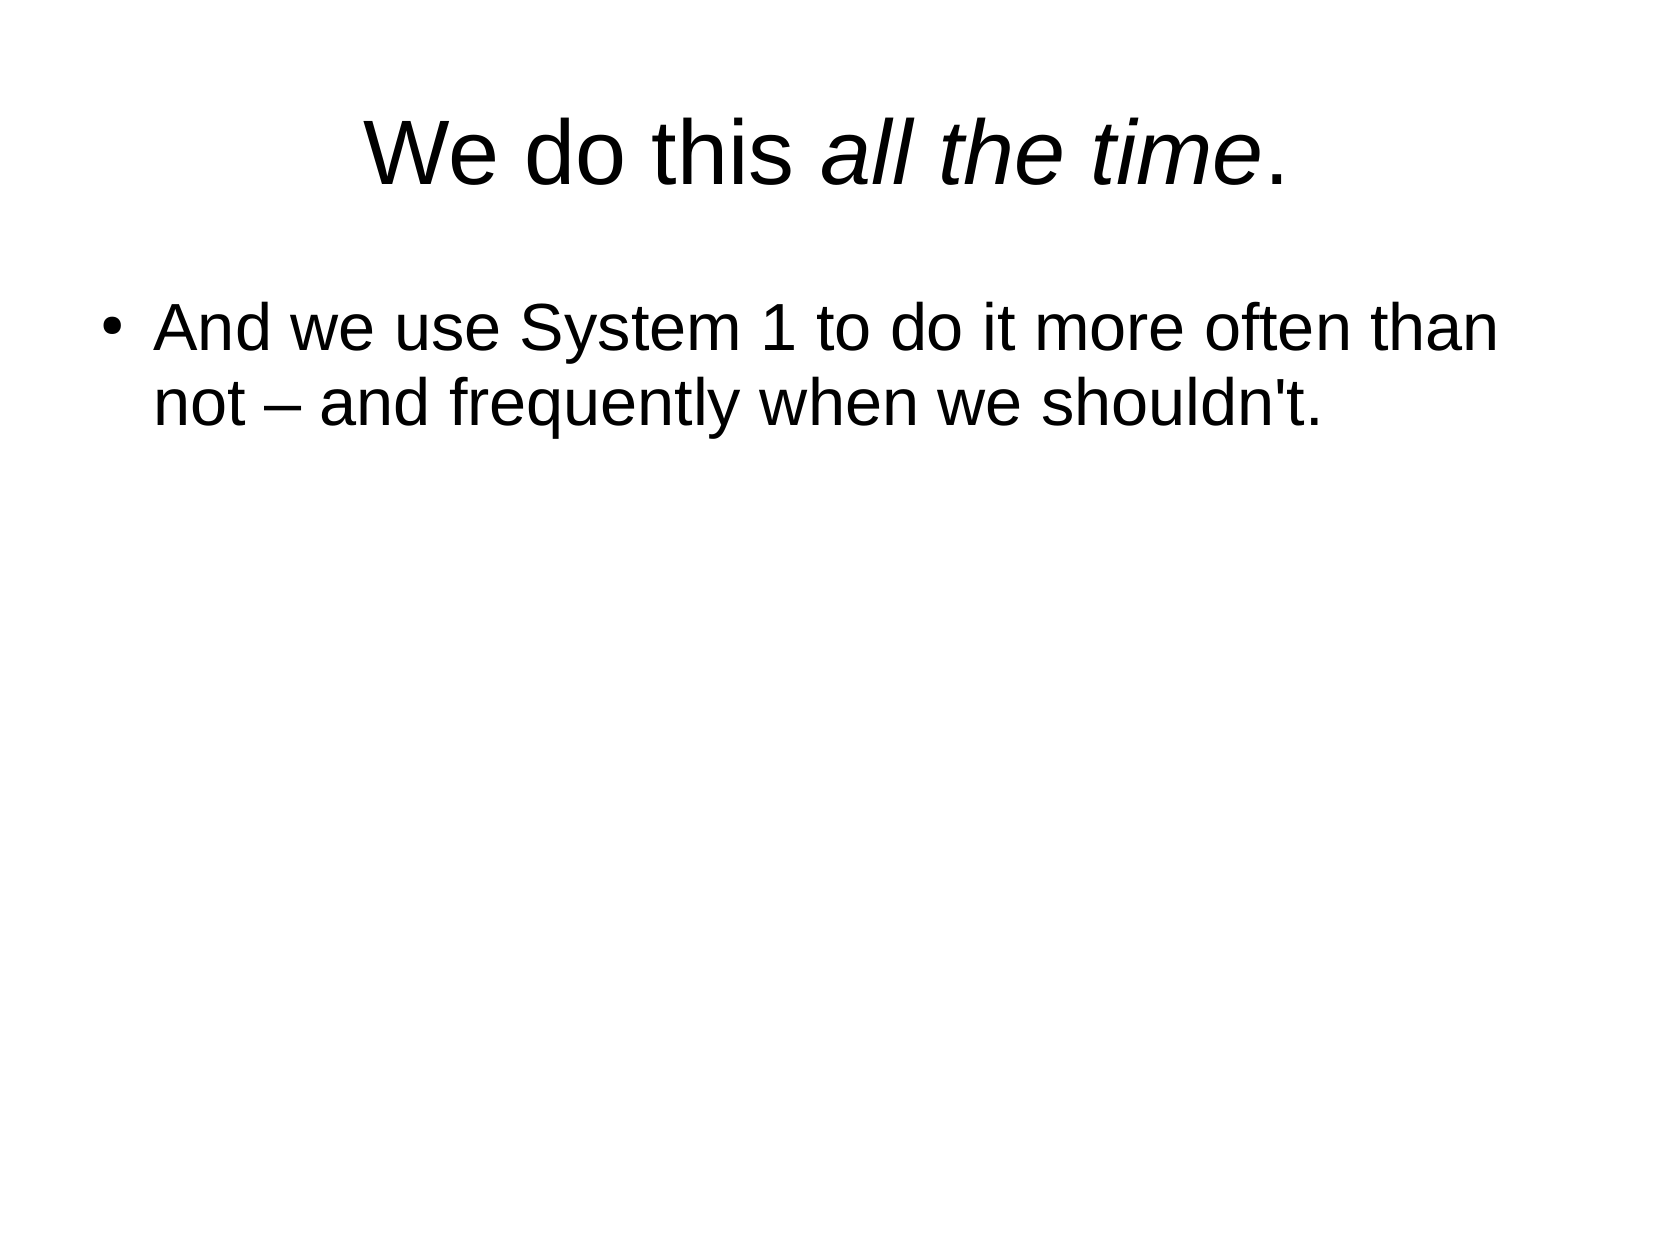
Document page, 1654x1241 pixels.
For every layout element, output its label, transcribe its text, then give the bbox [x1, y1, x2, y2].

list And we use System 1 to do it more often than not – and frequently when we shouldn't. [82, 290, 1571, 1010]
title We do this all the time. [82, 49, 1571, 257]
